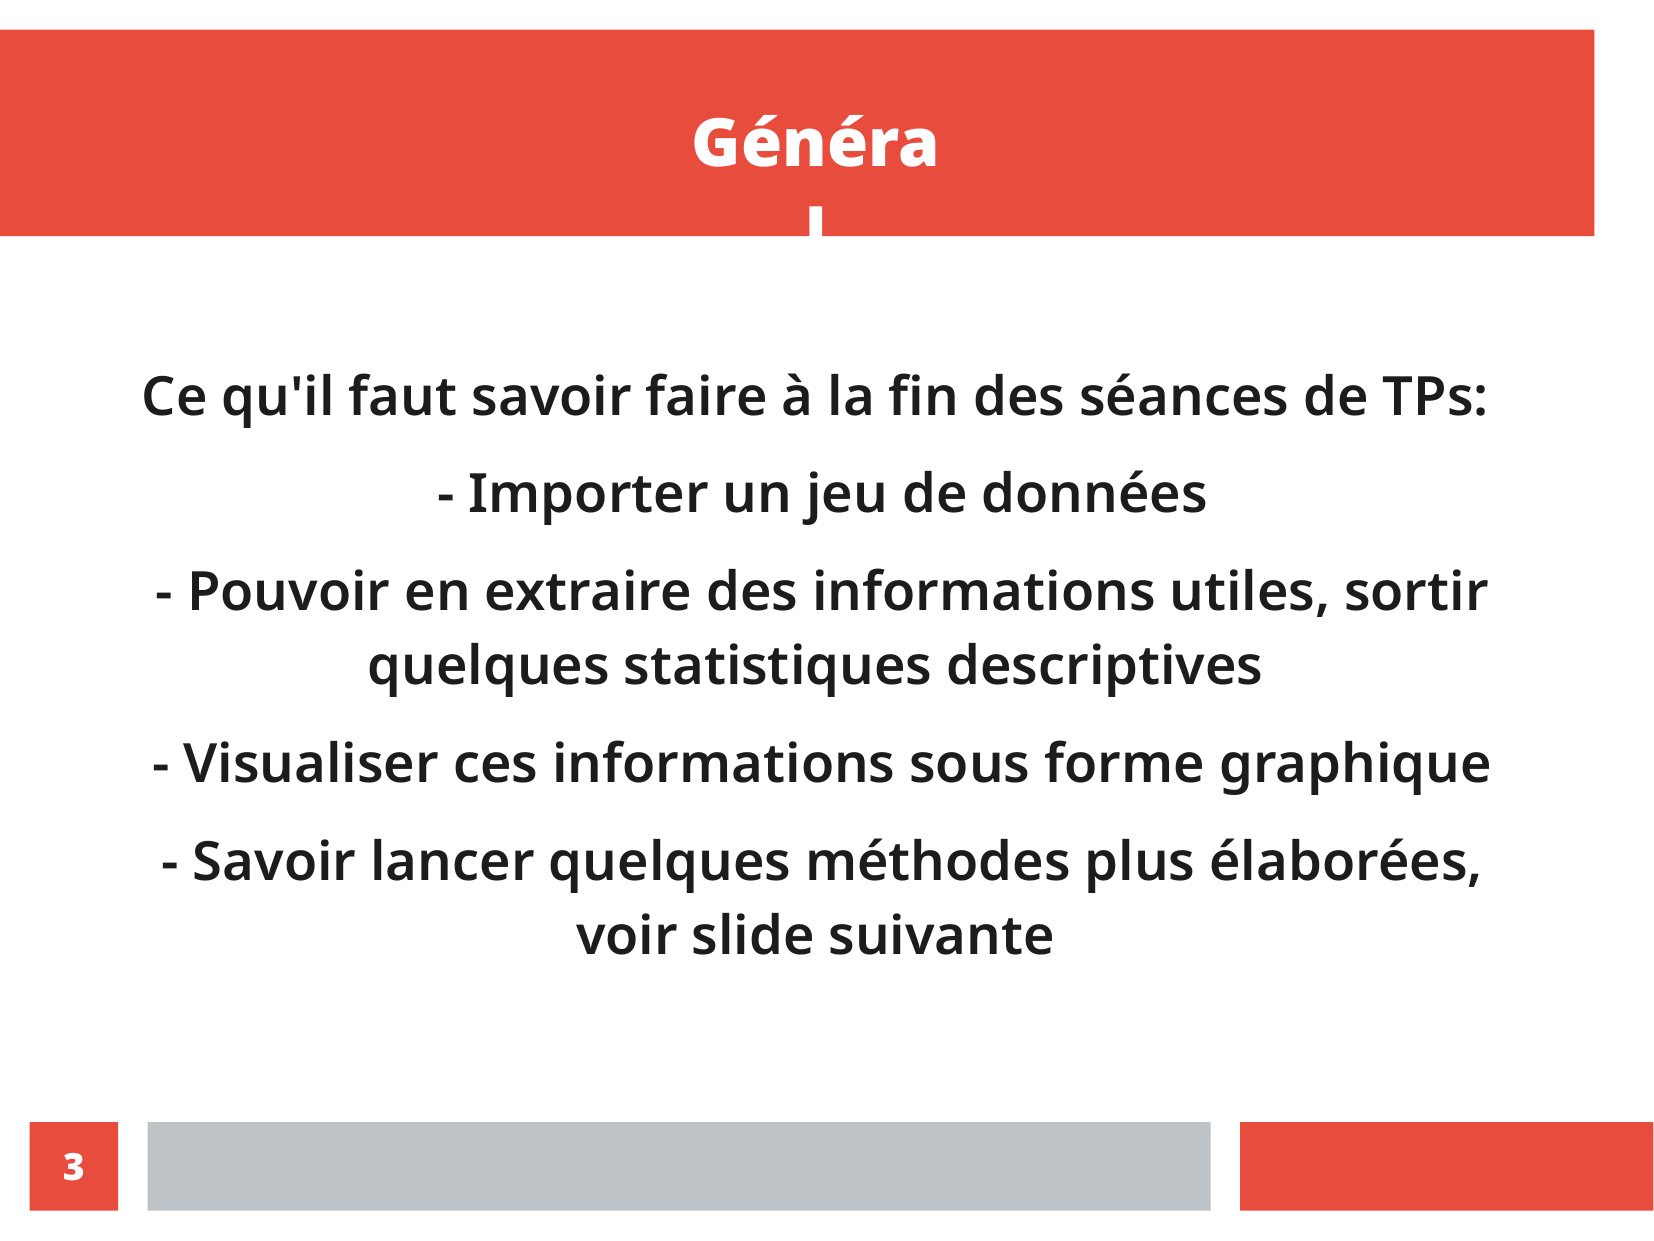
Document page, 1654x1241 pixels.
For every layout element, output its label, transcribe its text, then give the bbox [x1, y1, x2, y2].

title Général [691, 95, 958, 178]
list Ce qu'il faut savoir faire à la fin des séances de TPs: - Importer un jeu de données - Pouvoir en extraire des informations utiles, sortir quelques statistiques descriptives - Visualiser ces informations sous forme graphique - Savoir lancer quelques méthodes plus élaborées, voir slide suivante [94, 357, 1538, 1028]
